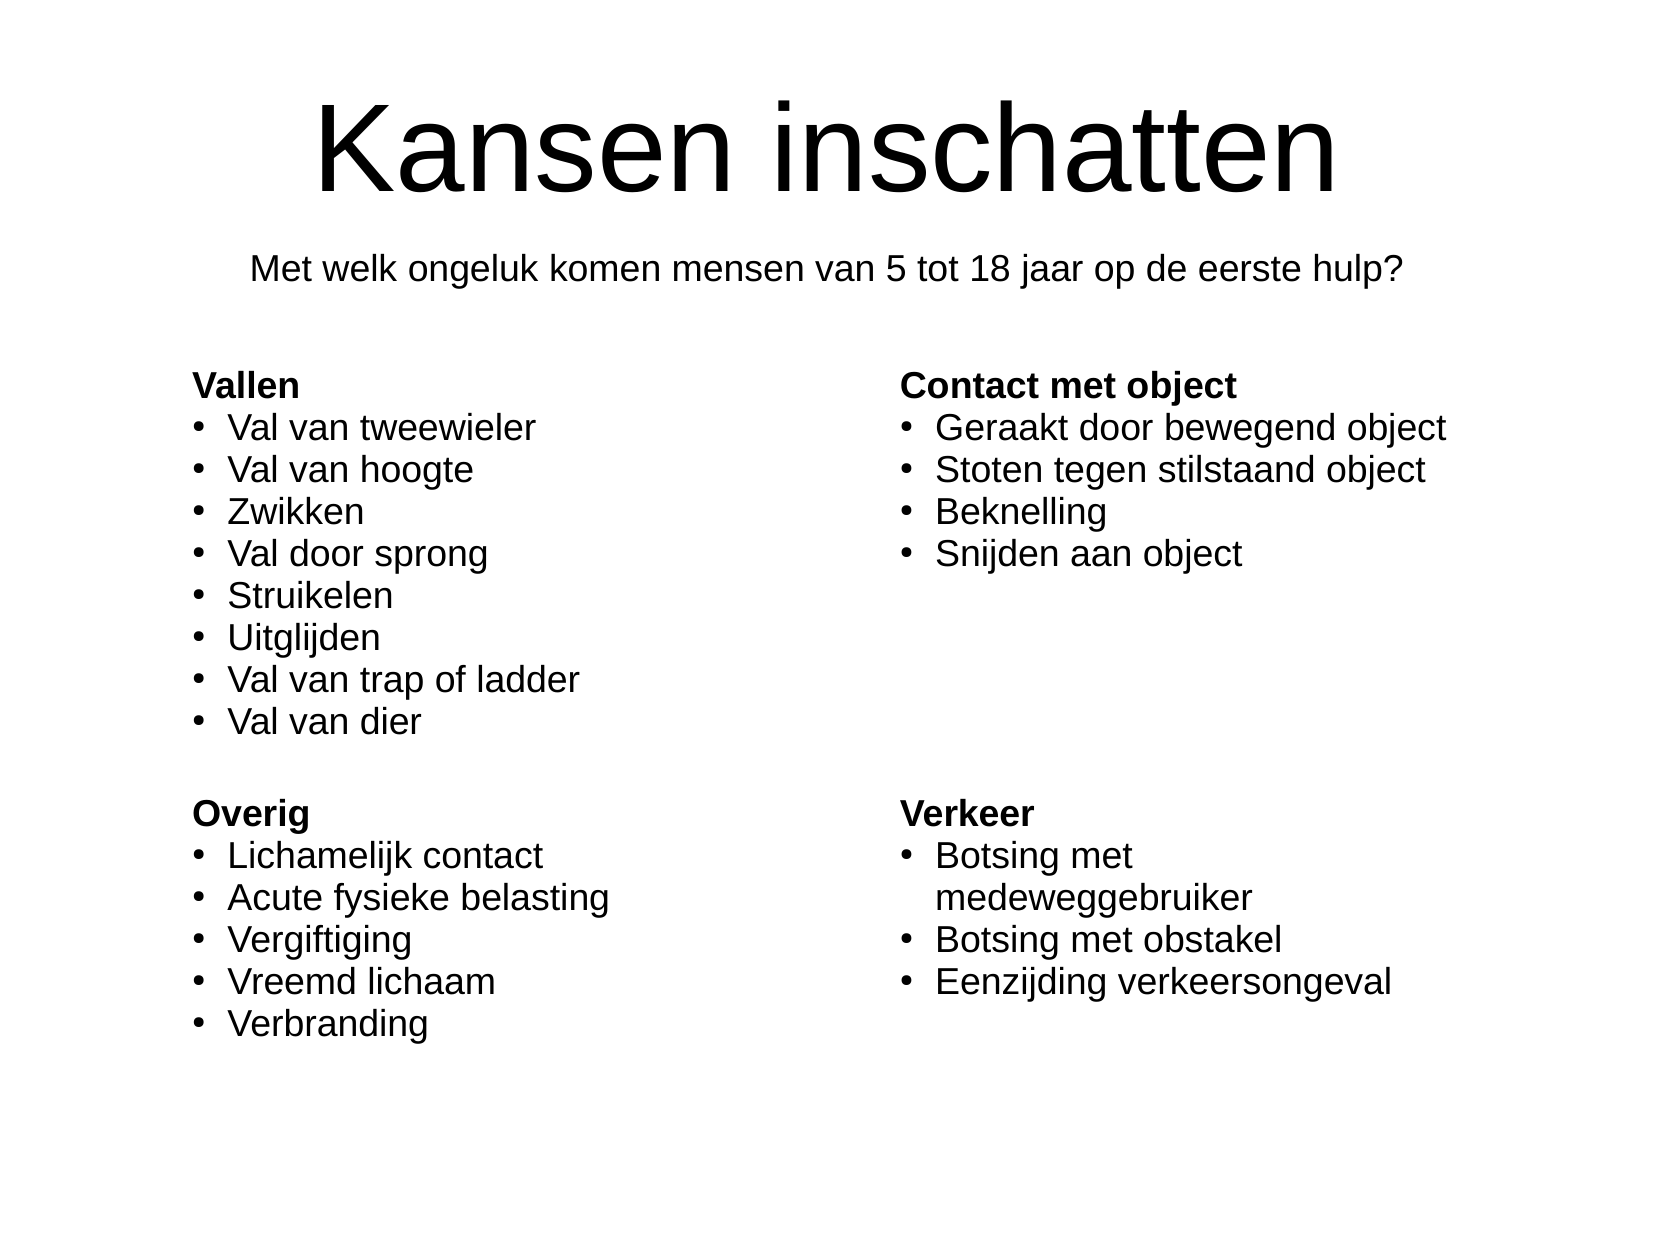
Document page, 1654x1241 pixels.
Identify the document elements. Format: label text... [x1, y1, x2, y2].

text_box Verkeer Botsing met medeweggebruiker Botsing met obstakel Eenzijding verkeersongeval [885, 785, 1441, 1160]
text_box Met welk ongeluk komen mensen van 5 tot 18 jaar op de eerste hulp? [204, 240, 1450, 358]
text_box Vallen Val van tweewieler Val van hoogte Zwikken Val door sprong Struikelen Uitglijden Val van trap of ladder Val van dier [177, 357, 778, 885]
text_box Contact met object Geraakt door bewegend object Stoten tegen stilstaand object Beknelling Snijden aan object [885, 357, 1654, 731]
text_box Overig Lichamelijk contact Acute fysieke belasting Vergiftiging Vreemd lichaam Verbranding [177, 885, 751, 1108]
text_box Kansen inschatten [0, 70, 1654, 226]
